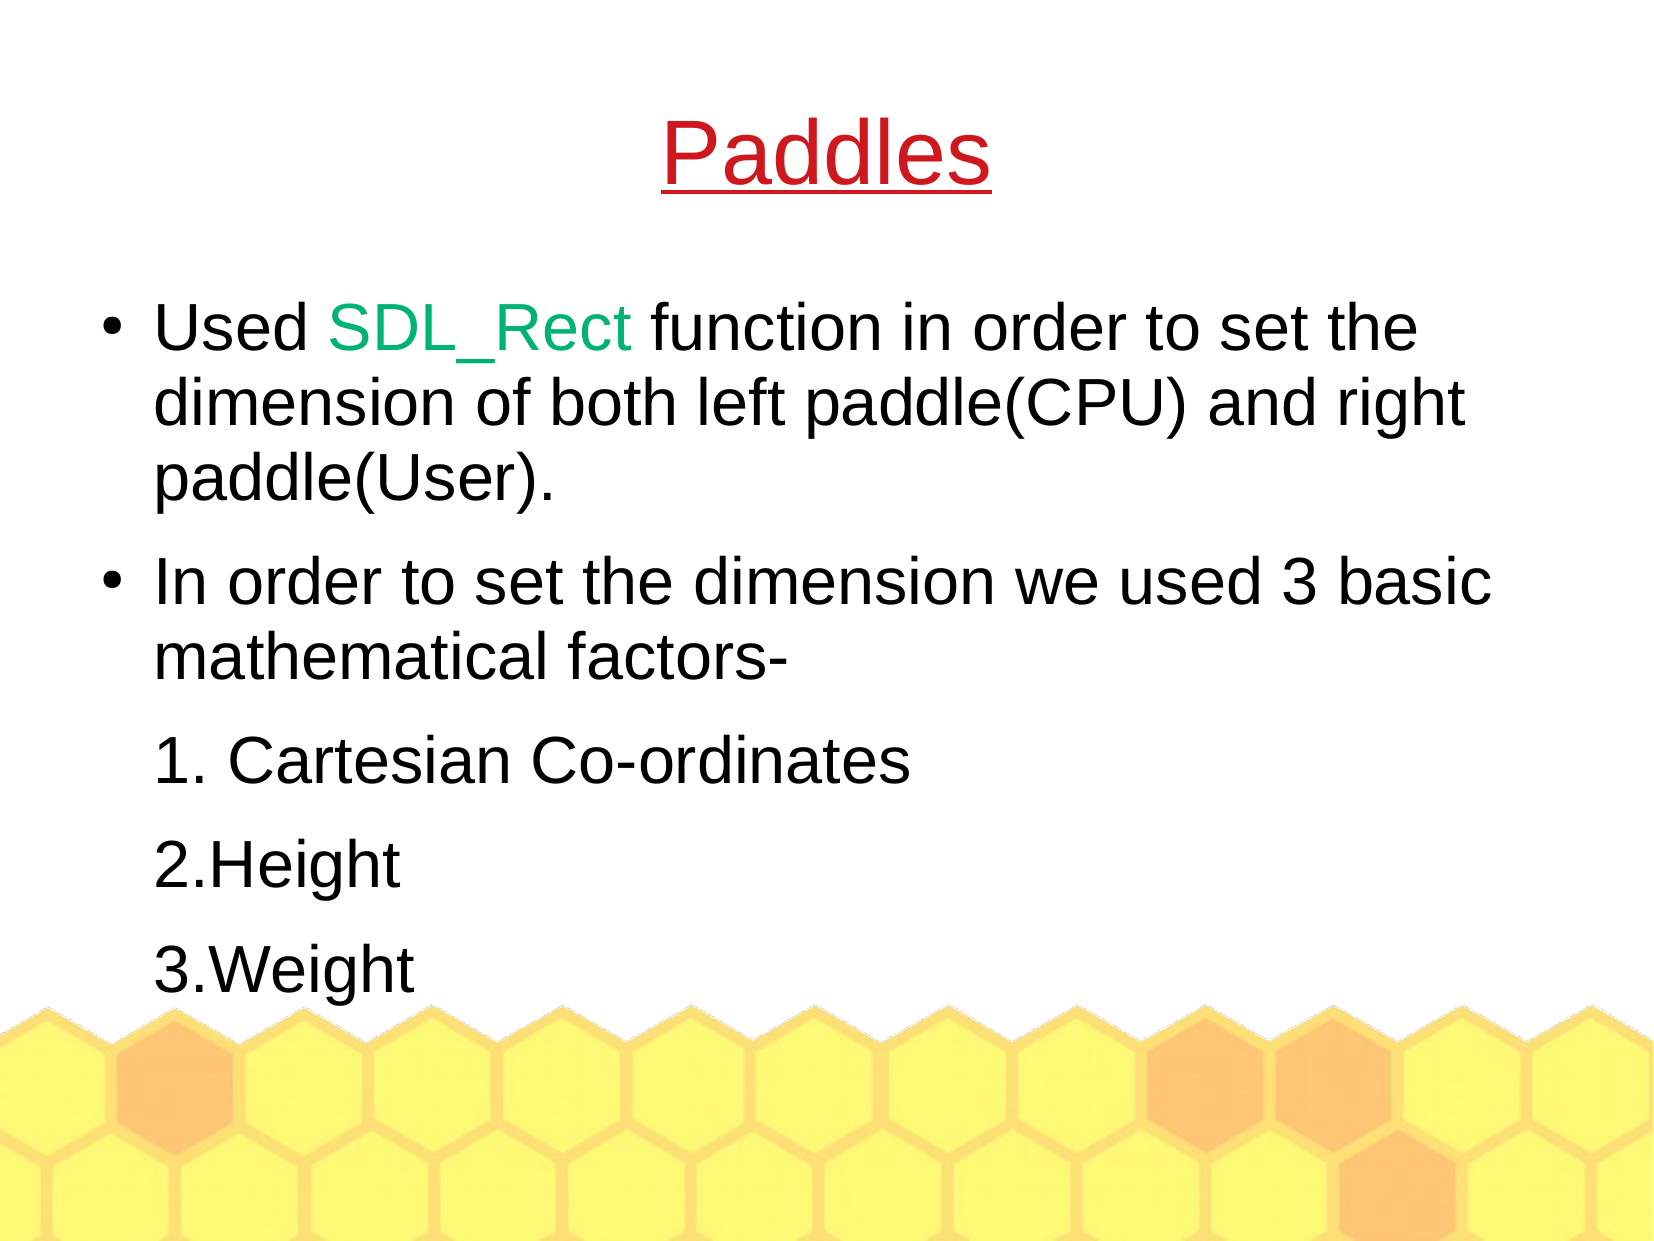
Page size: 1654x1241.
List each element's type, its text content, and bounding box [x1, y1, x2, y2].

list Used SDL_Rect function in order to set the dimension of both left paddle(CPU) and right paddle(User). In order to set the dimension we used 3 basic mathematical factors- 1. Cartesian Co-ordinates 2.Height 3.Weight [82, 290, 1571, 1010]
picture [0, 1001, 1654, 1241]
title Paddles [82, 49, 1571, 257]
